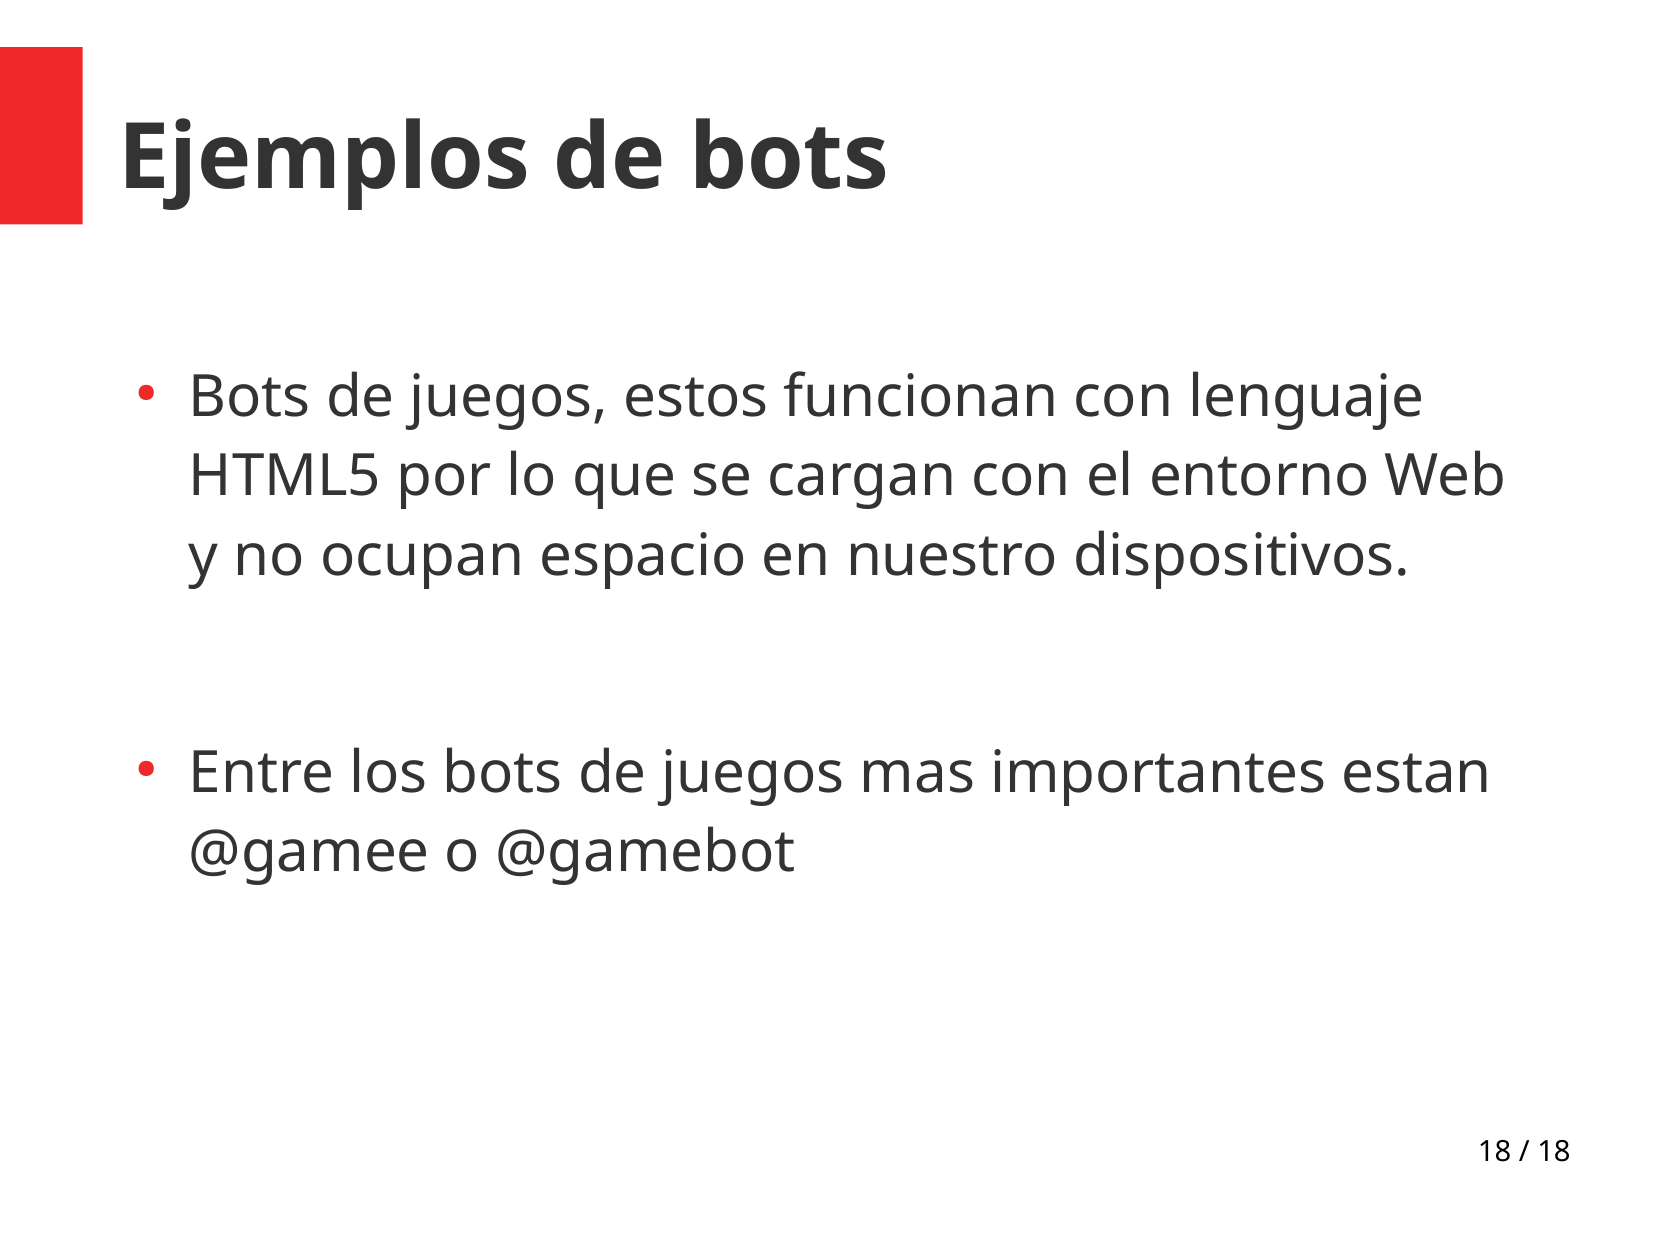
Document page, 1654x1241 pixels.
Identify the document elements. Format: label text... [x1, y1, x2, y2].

title Ejemplos de bots [118, 49, 1571, 257]
list Bots de juegos, estos funcionan con lenguaje HTML5 por lo que se cargan con el entorno Web y no ocupan espacio en nuestro dispositivos. Entre los bots de juegos mas importantes estan @gamee o @gamebot [118, 354, 1536, 1074]
